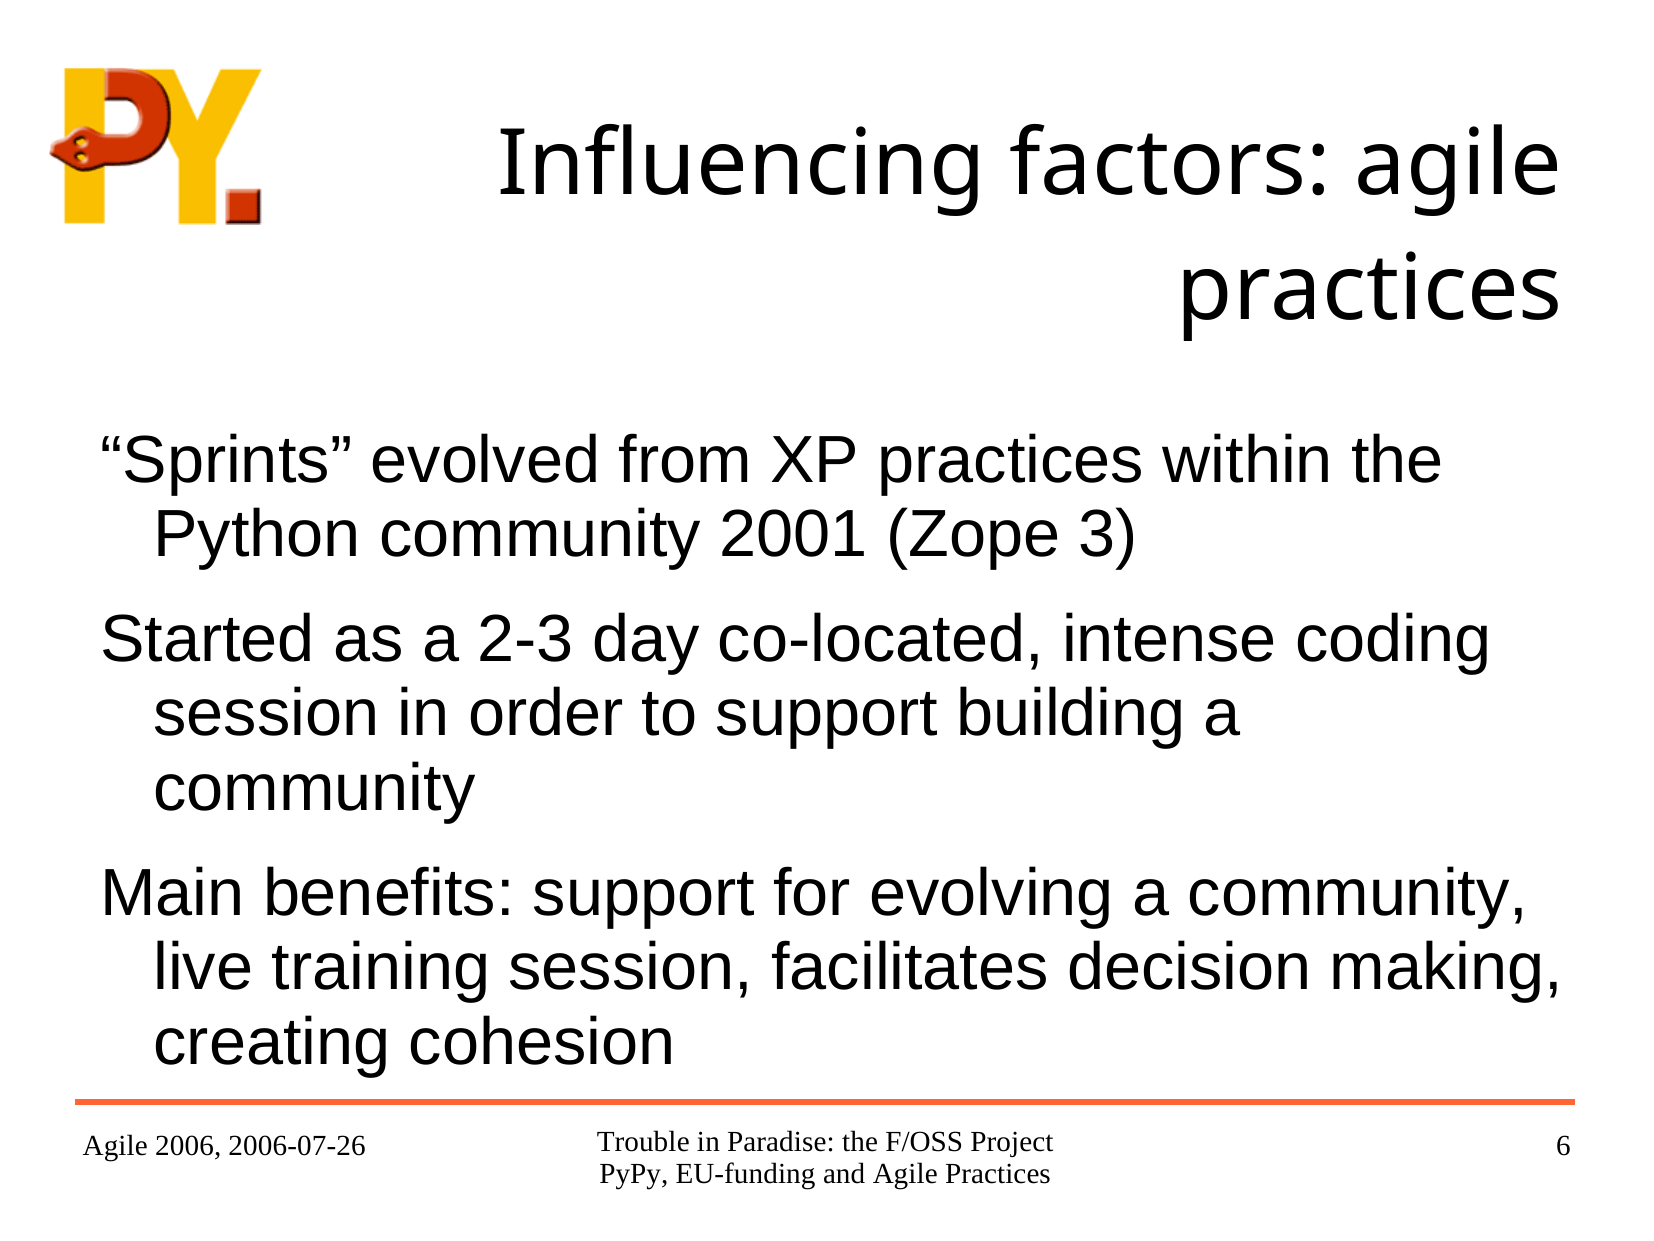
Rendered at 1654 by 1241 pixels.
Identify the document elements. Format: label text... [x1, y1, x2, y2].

title Influencing factors: agile practices [262, 109, 1564, 333]
list “Sprints” evolved from XP practices within the Python community 2001 (Zope 3) Started as a 2-3 day co-located, intense coding session in order to support building a community Main benefits: support for evolving a community, live training session, facilitates decision making, creating cohesion [82, 421, 1571, 1241]
picture [49, 67, 263, 225]
